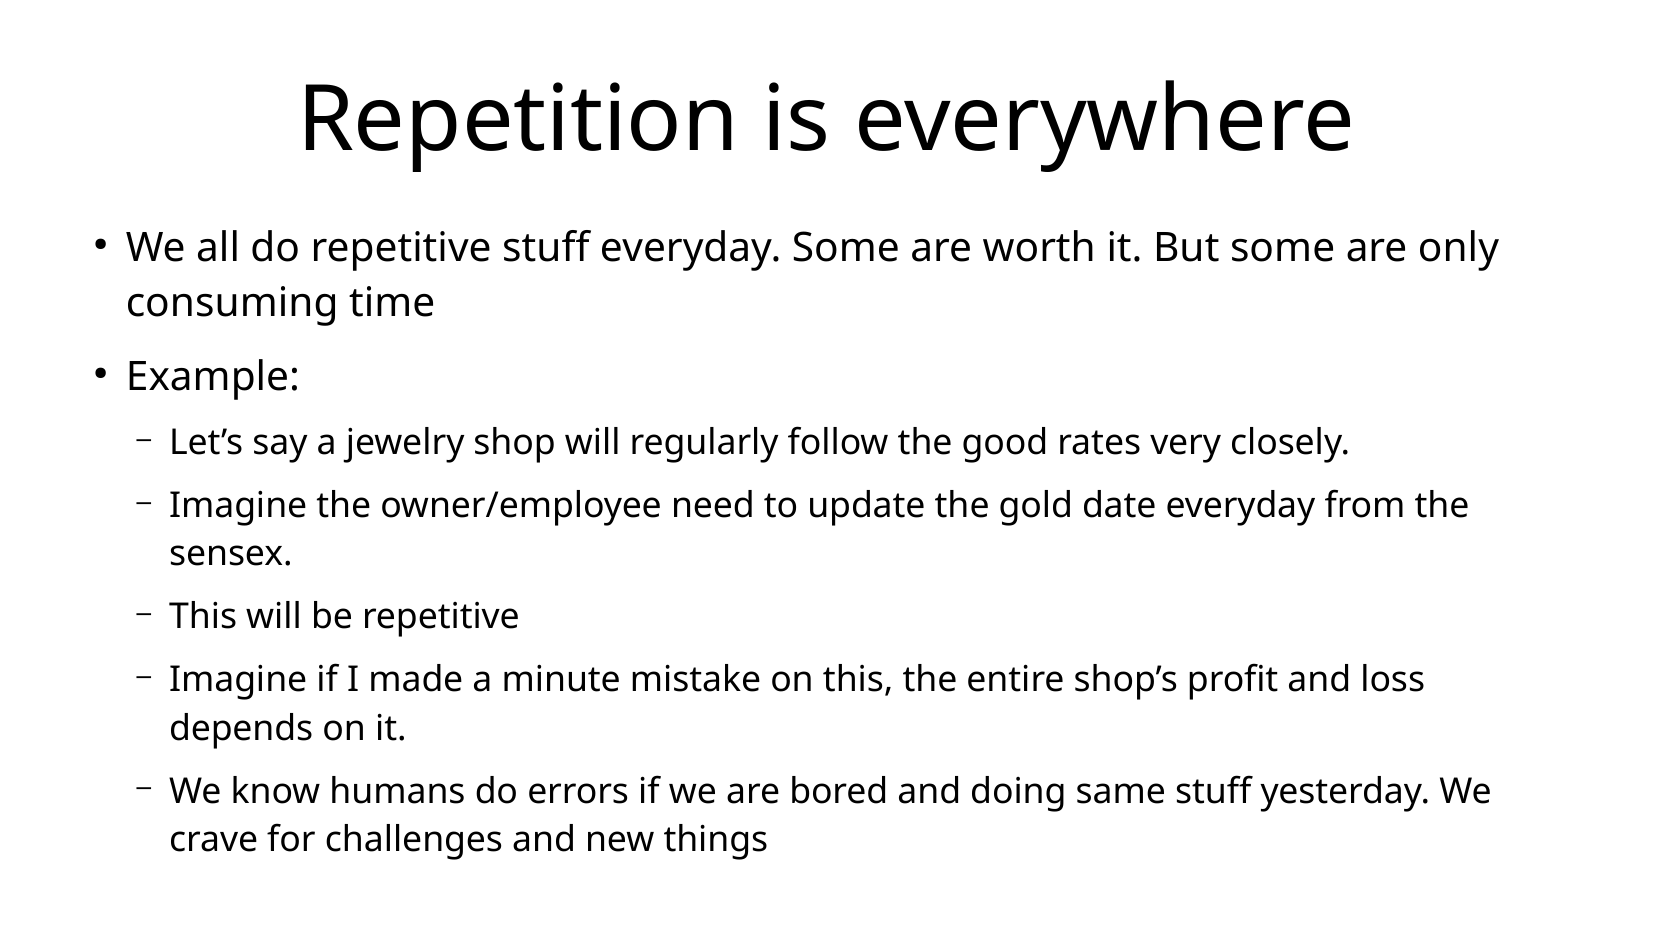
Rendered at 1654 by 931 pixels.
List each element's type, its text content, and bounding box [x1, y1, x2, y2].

title Repetition is everywhere [82, 37, 1571, 193]
list We all do repetitive stuff everyday. Some are worth it. But some are only consuming time Example: Let’s say a jewelry shop will regularly follow the good rates very closely. Imagine the owner/employee need to update the gold date everyday from the sensex. This will be repetitive Imagine if I made a minute mistake on this, the entire shop’s profit and loss depends on it. We know humans do errors if we are bored and doing same stuff yesterday. We crave for challenges and new things [82, 217, 1571, 863]
